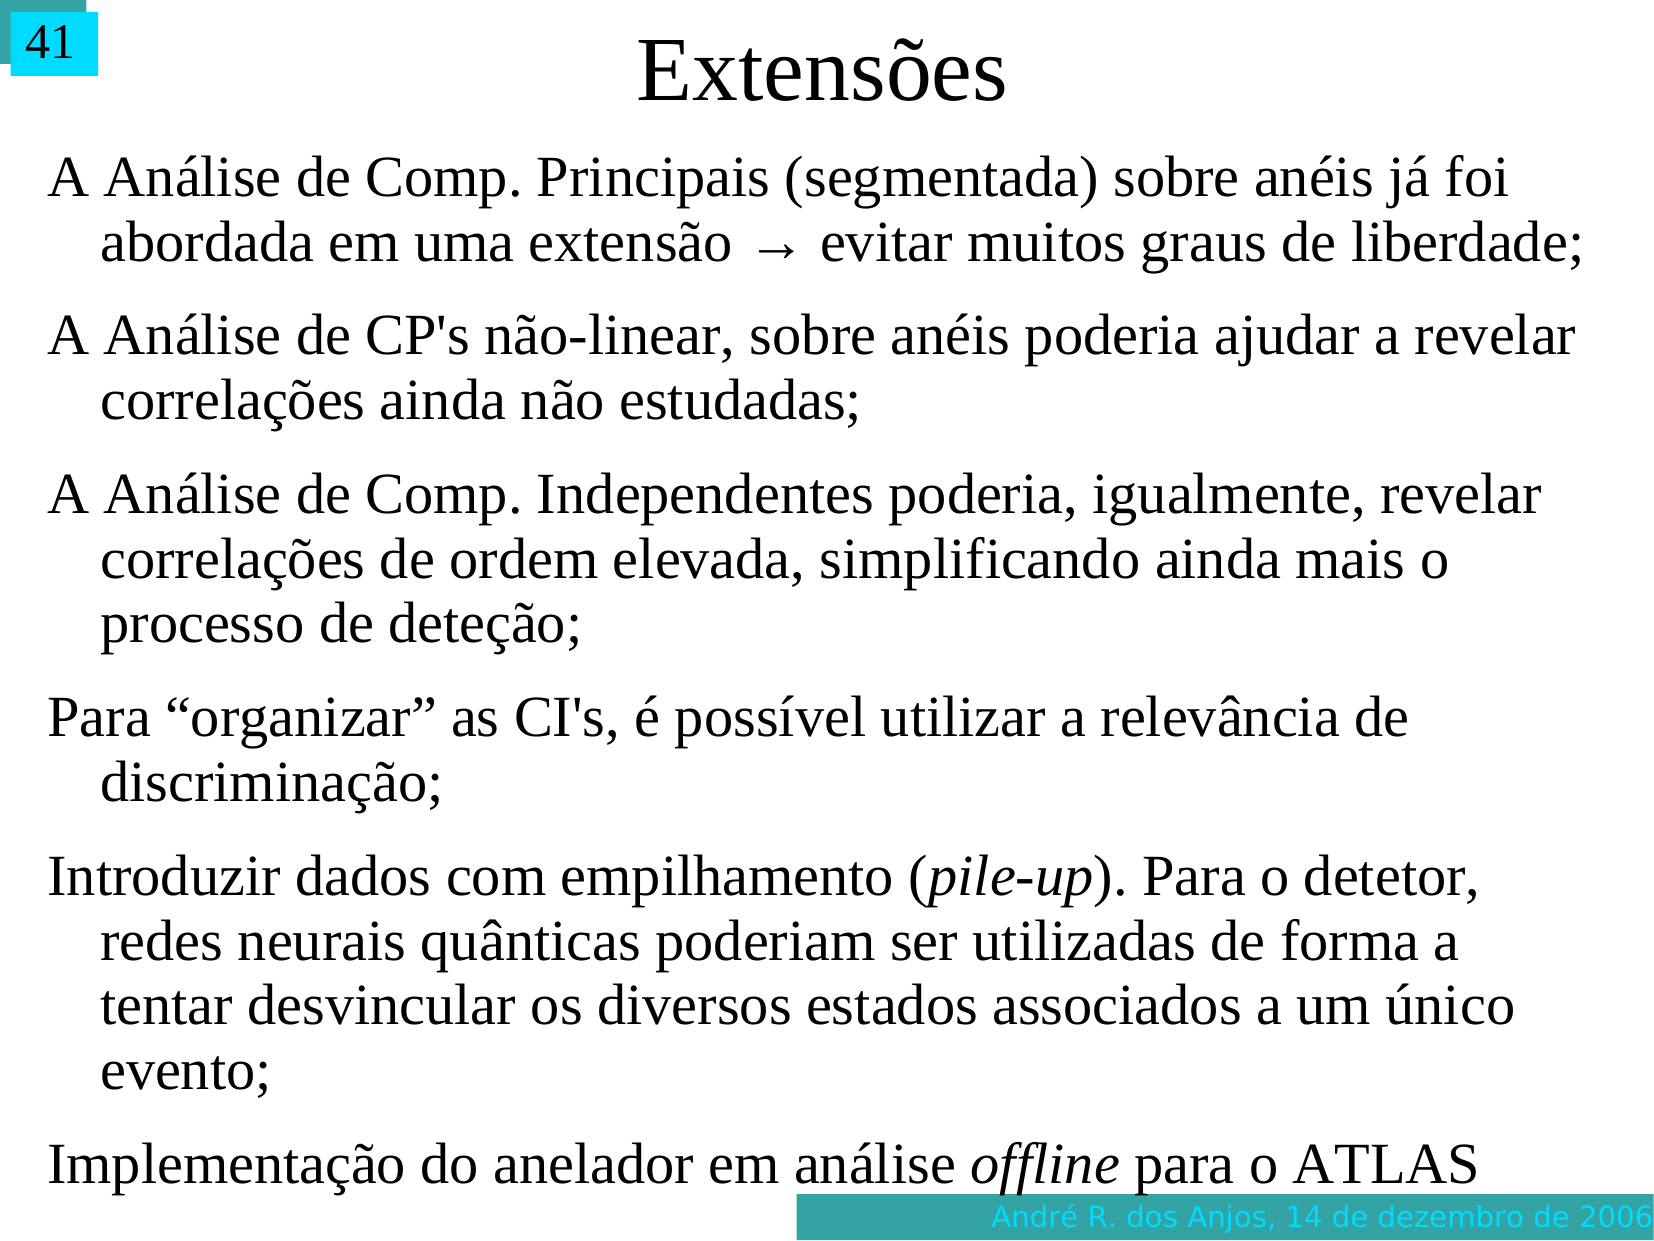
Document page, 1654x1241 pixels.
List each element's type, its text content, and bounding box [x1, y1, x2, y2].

list A Análise de Comp. Principais (segmentada) sobre anéis já foi abordada em uma extensão → evitar muitos graus de liberdade; A Análise de CP's não-linear, sobre anéis poderia ajudar a revelar correlações ainda não estudadas; A Análise de Comp. Independentes poderia, igualmente, revelar correlações de ordem elevada, simplificando ainda mais o processo de deteção; Para “organizar” as CI's, é possível utilizar a relevância de discriminação; Introduzir dados com empilhamento (pile-up). Para o detetor, redes neurais quânticas poderiam ser utilizadas de forma a tentar desvincular os diversos estados associados a um único evento; Implementação do anelador em análise offline para o ATLAS [29, 144, 1595, 1211]
title Extensões [116, 13, 1529, 126]
